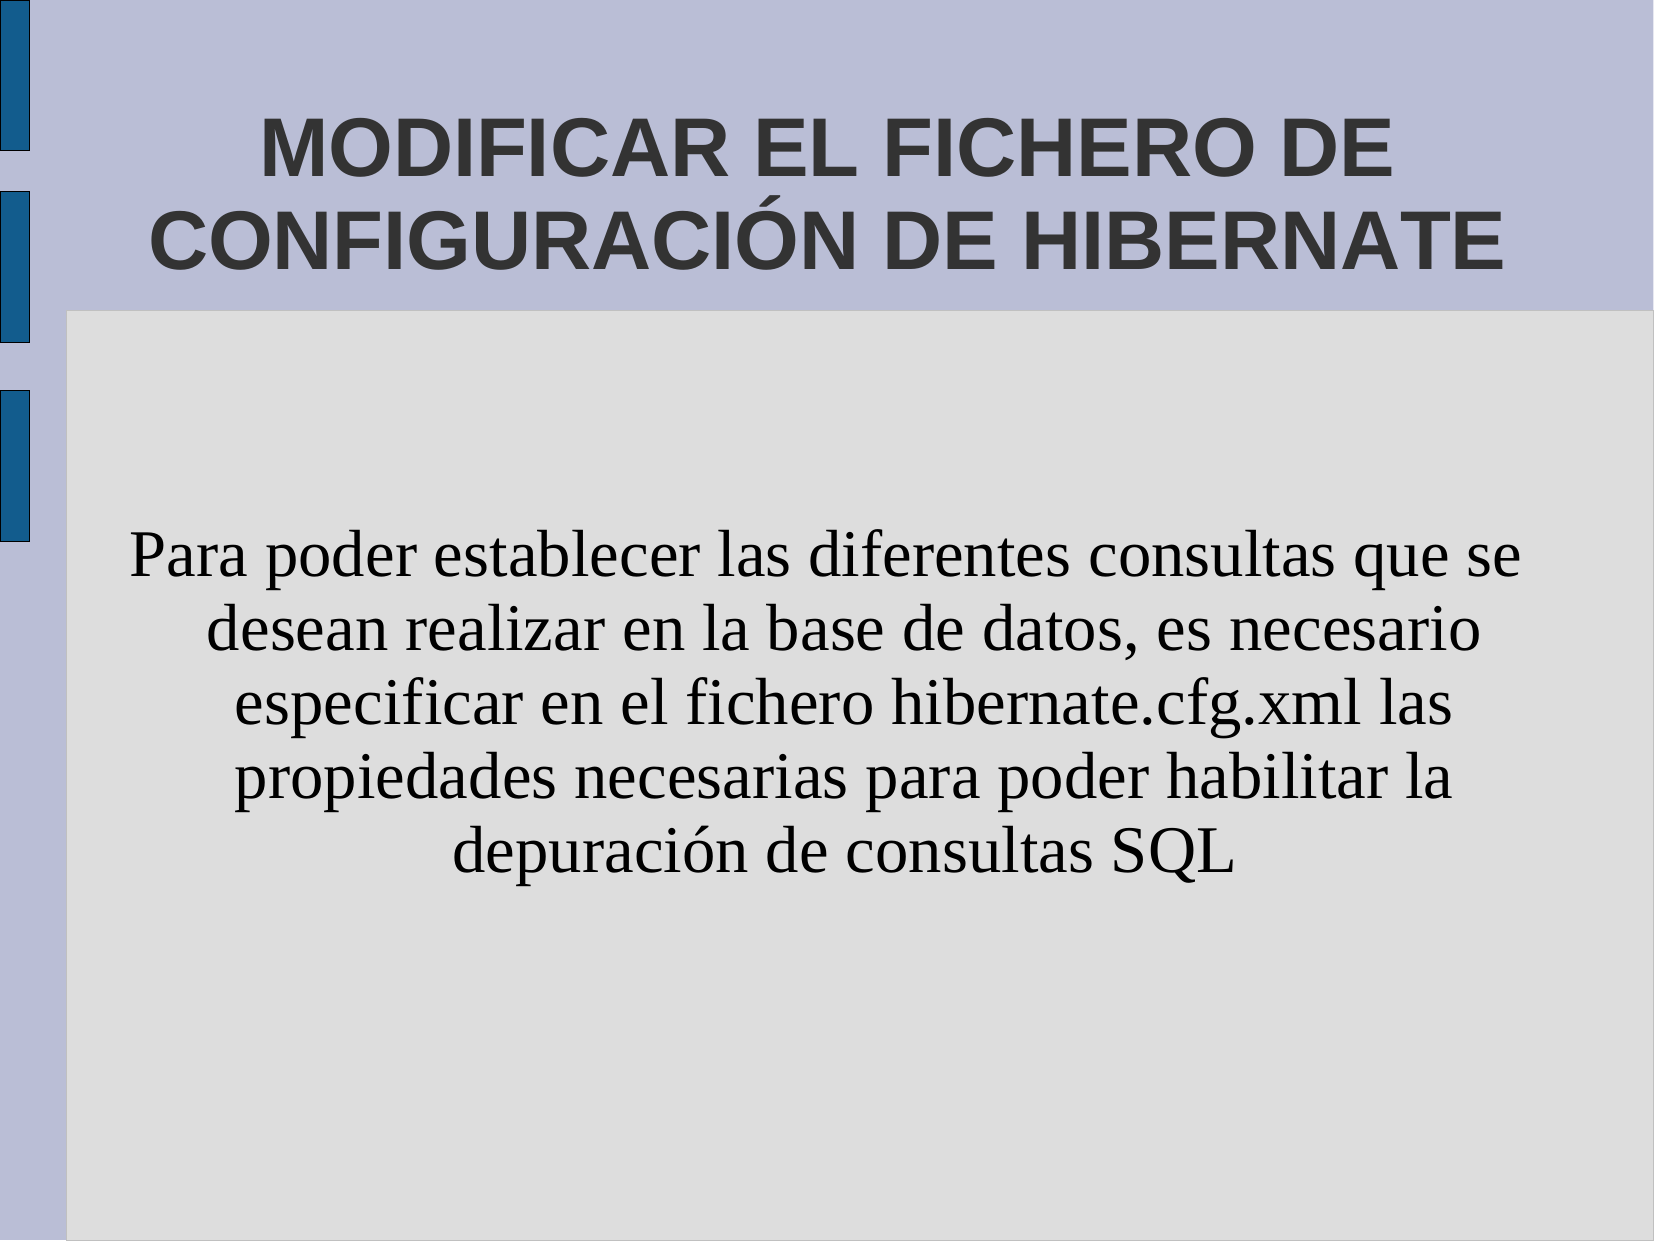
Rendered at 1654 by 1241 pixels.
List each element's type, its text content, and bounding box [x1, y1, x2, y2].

title MODIFICAR EL FICHERO DE CONFIGURACIÓN DE HIBERNATE [121, 98, 1534, 291]
subtitle Para poder establecer las diferentes consultas que se desean realizar en la base de datos, es necesario especificar en el fichero hibernate.cfg.xml las propiedades necesarias para poder habilitar la depuración de consultas SQL [121, 318, 1534, 1086]
